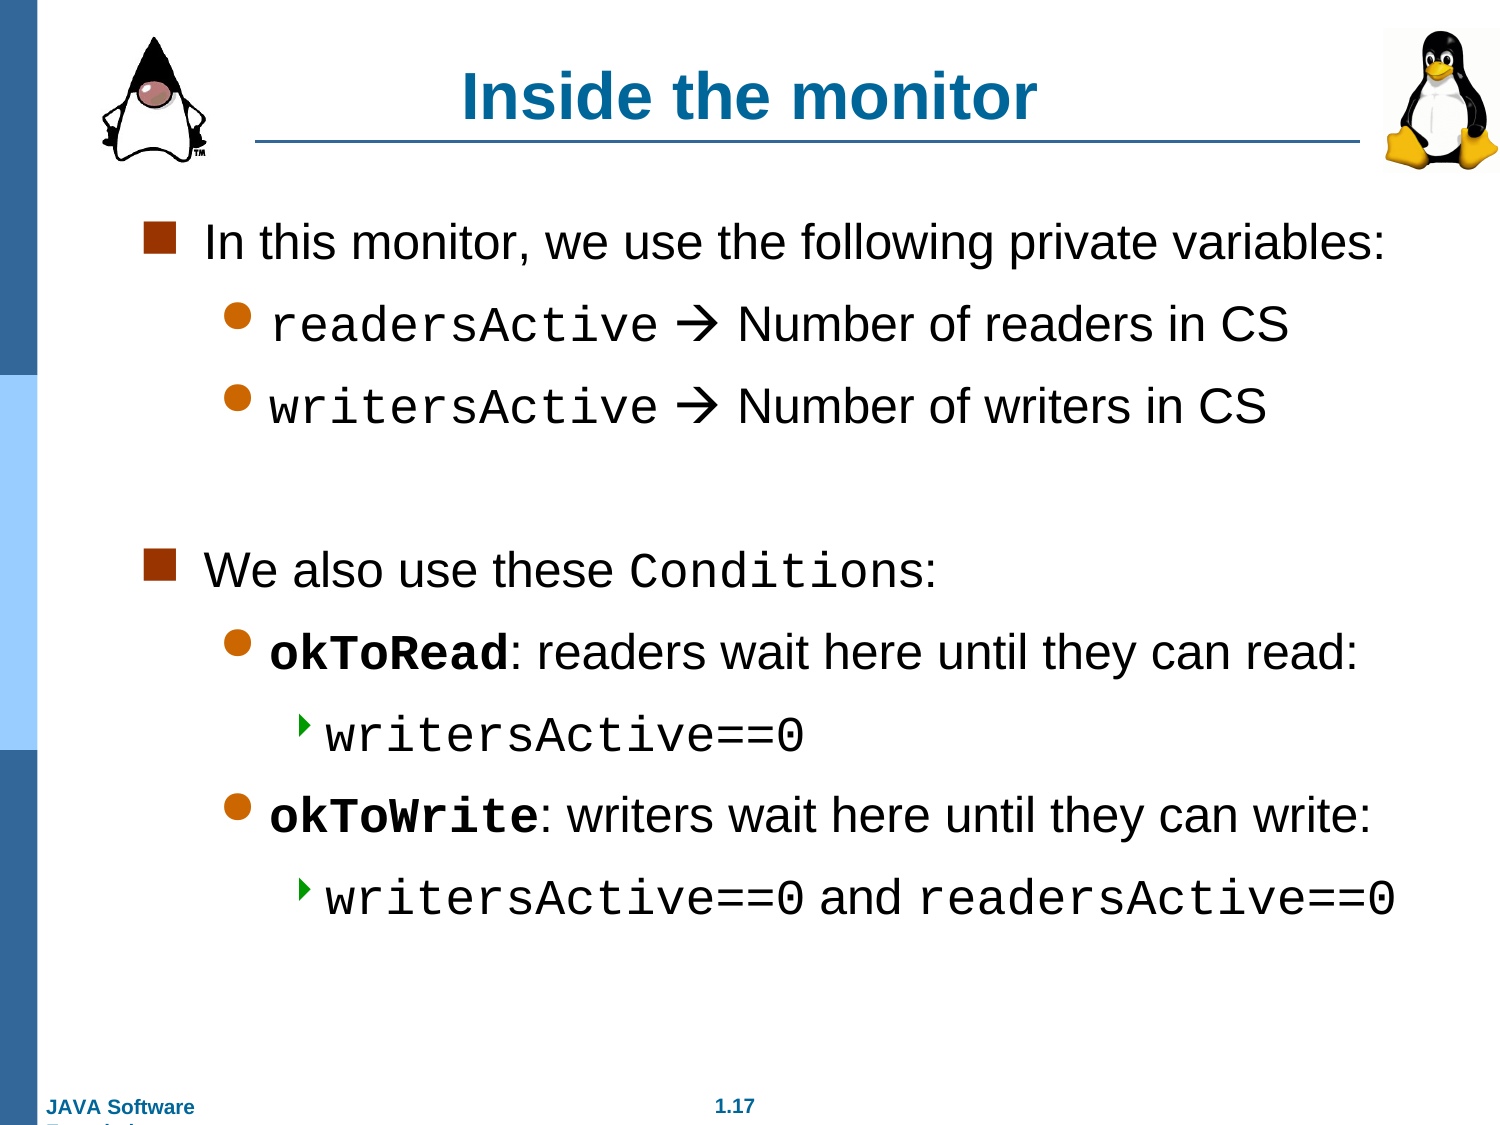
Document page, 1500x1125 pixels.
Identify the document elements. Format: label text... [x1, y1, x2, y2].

picture [54, 0, 255, 200]
picture [1383, 28, 1500, 173]
title Inside the monitor [75, 45, 1426, 141]
list In this monitor, we use the following private variables: readersActive  Number of readers in CS writersActive  Number of writers in CS We also use these Conditions: okToRead: readers wait here until they can read: writersActive==0 okToWrite: writers wait here until they can write: writersActive==0 and readersActive==0 [132, 202, 1483, 1041]
